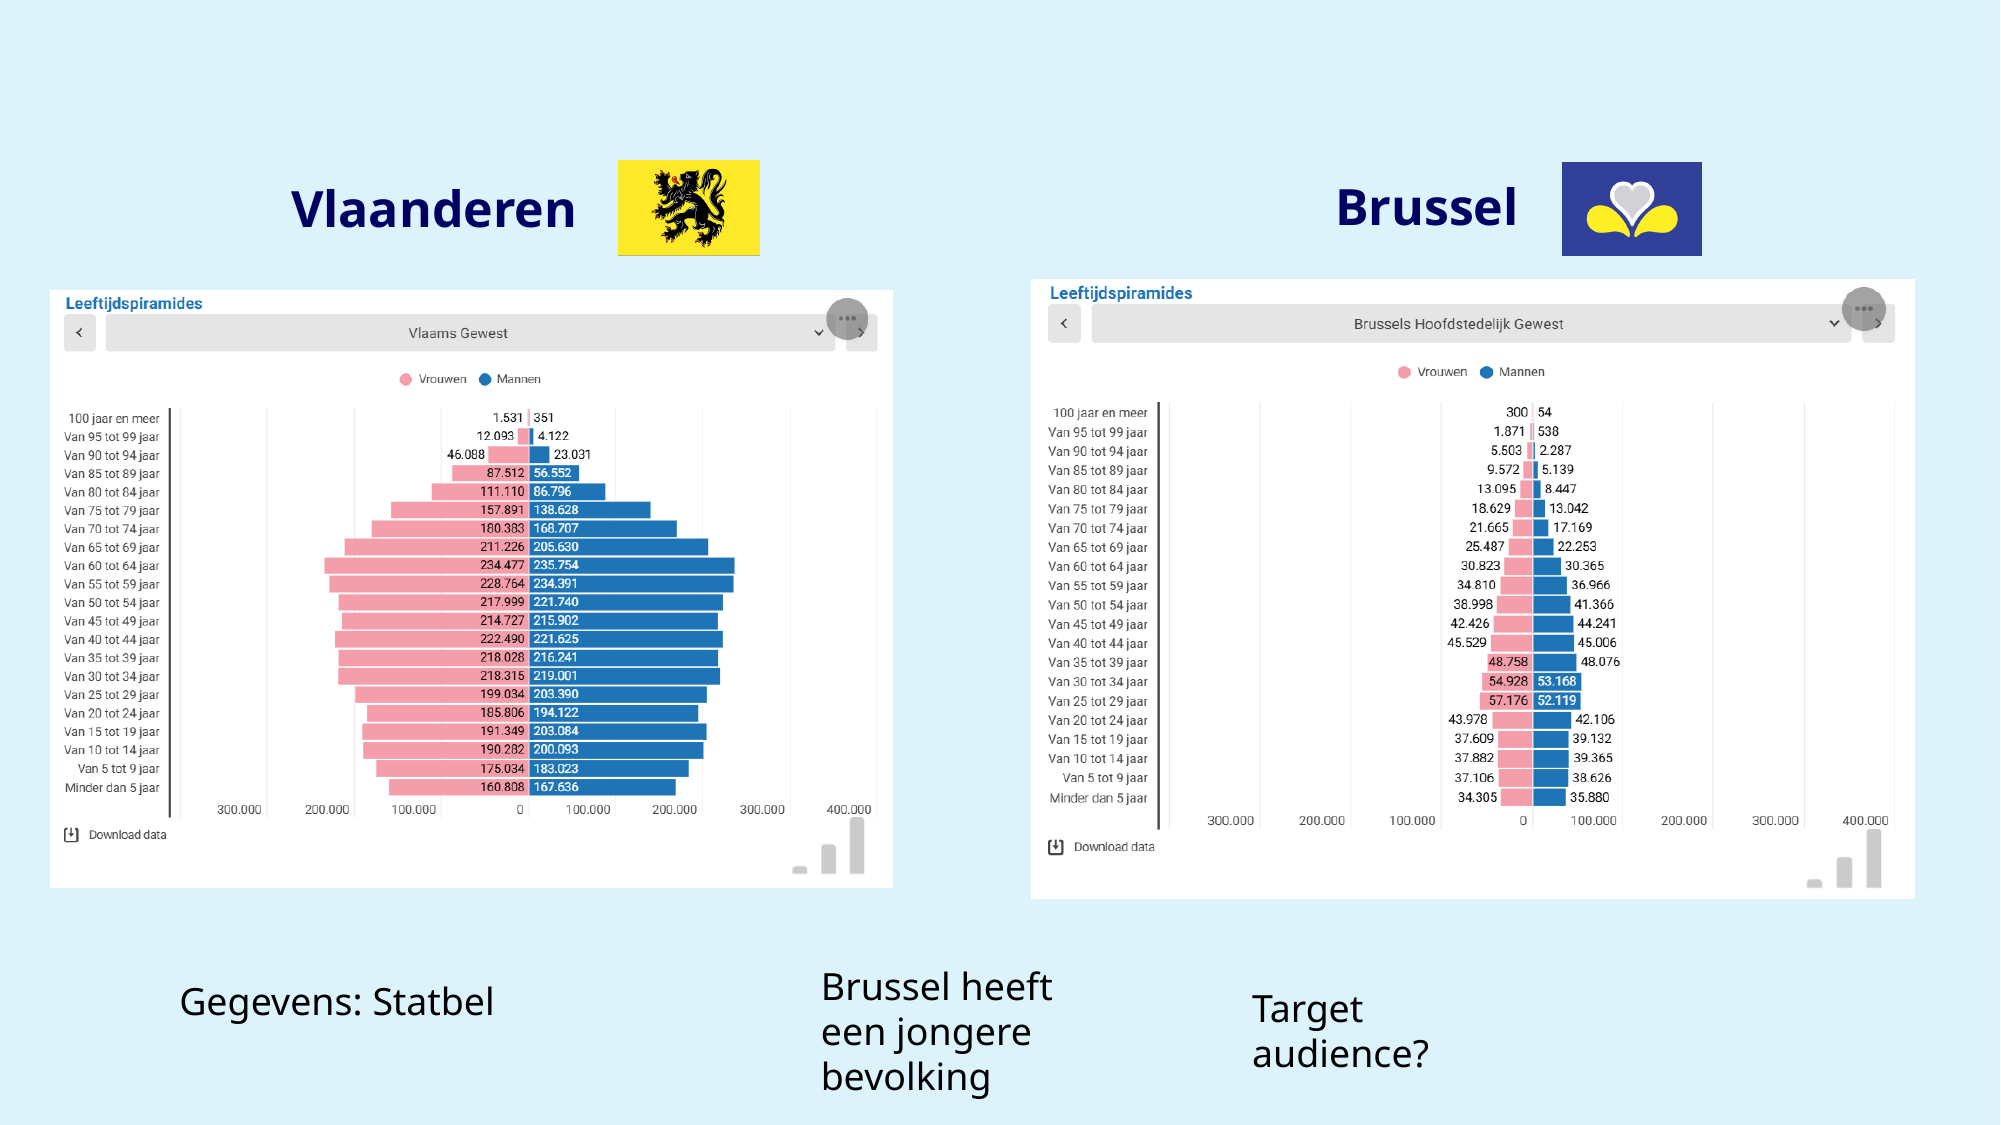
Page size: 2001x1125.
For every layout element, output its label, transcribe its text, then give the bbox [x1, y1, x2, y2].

picture [1031, 279, 1915, 899]
text_box Vlaanderen [50, 157, 818, 266]
title Brussel [1043, 154, 1811, 264]
picture [50, 290, 893, 888]
picture [1562, 162, 1702, 256]
text_box Brussel heeft een jongere bevolking [805, 955, 1131, 1062]
text_box Gegevens: Statbel [164, 970, 518, 1031]
text_box Target audience? [1237, 977, 1563, 1039]
